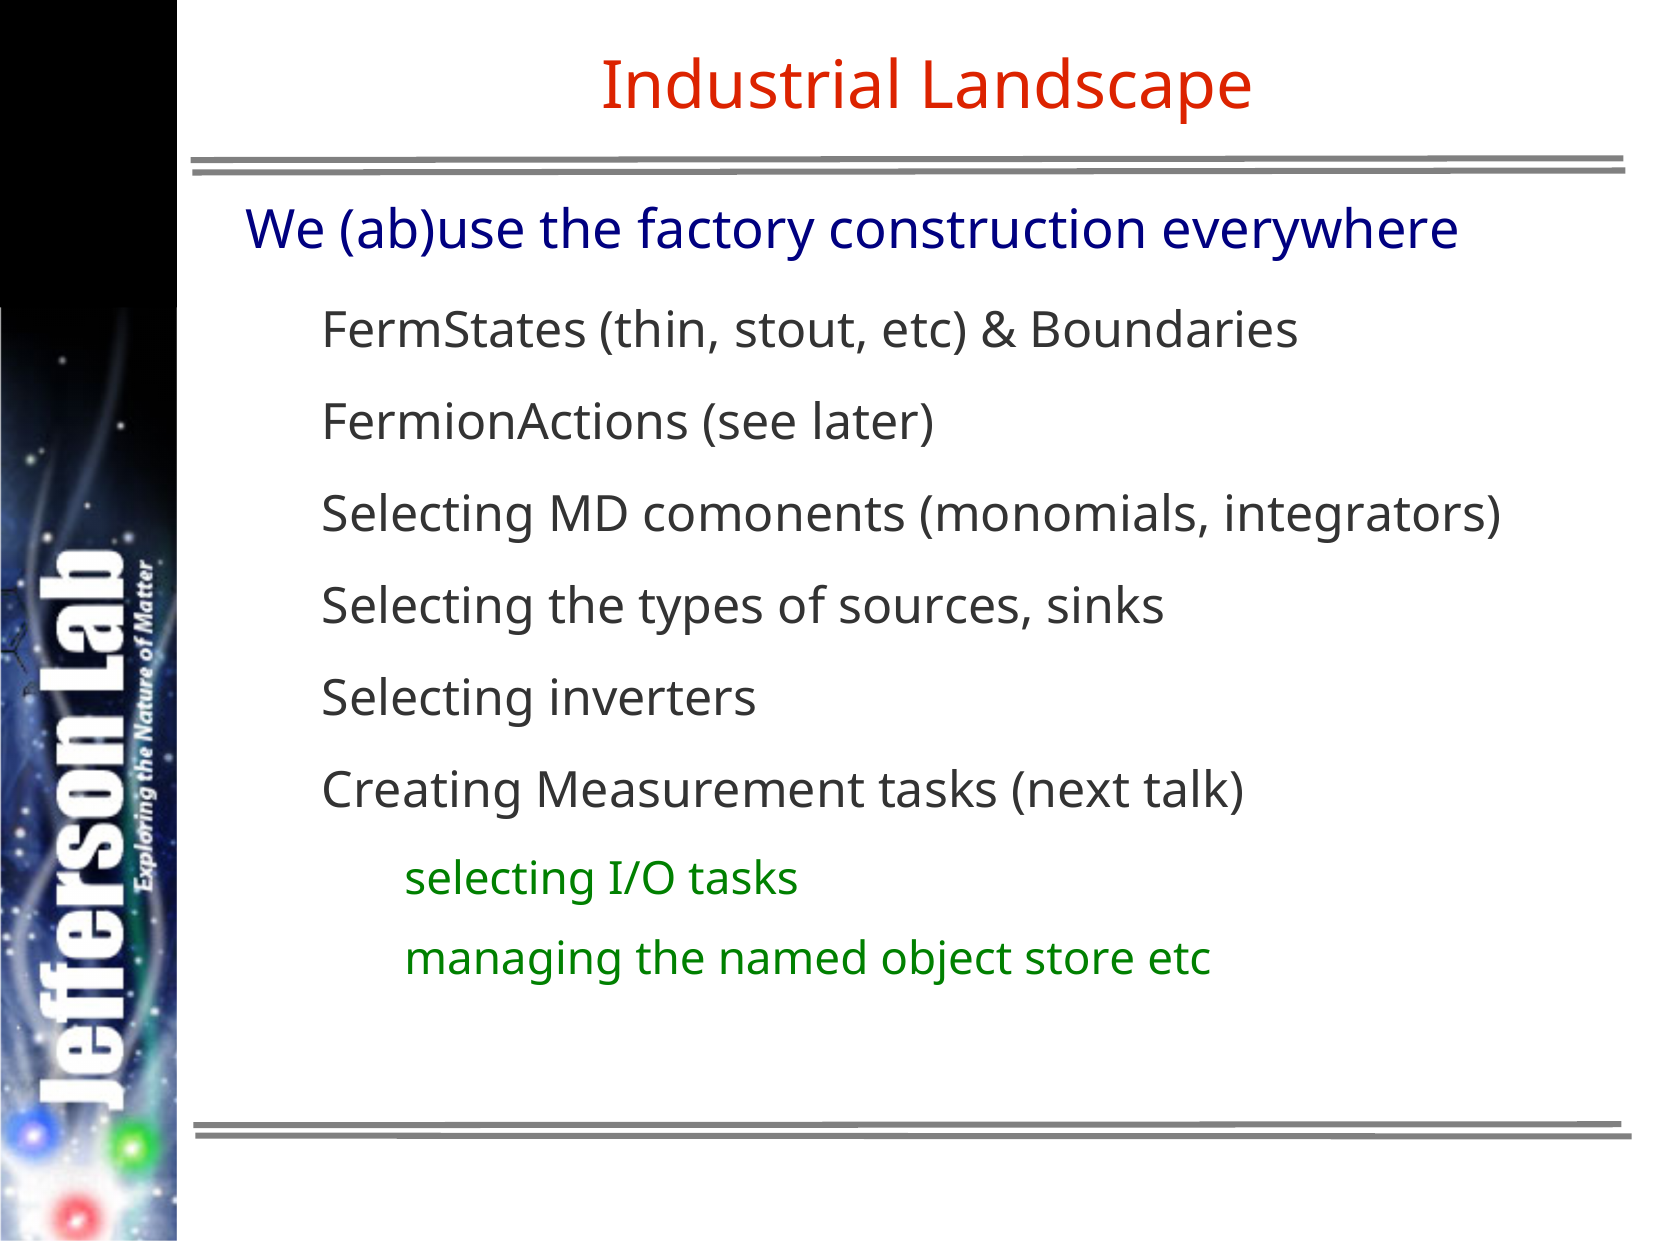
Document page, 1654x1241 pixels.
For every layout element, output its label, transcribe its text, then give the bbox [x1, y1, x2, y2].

title Industrial Landscape [235, 24, 1638, 141]
picture [2, 308, 176, 1240]
list We (ab)use the factory construction everywhere FermStates (thin, stout, etc) & Boundaries FermionActions (see later) Selecting MD comonents (monomials, integrators) Selecting the types of sources, sinks Selecting inverters Creating Measurement tasks (next talk) selecting I/O tasks managing the named object store etc [227, 190, 1628, 1086]
